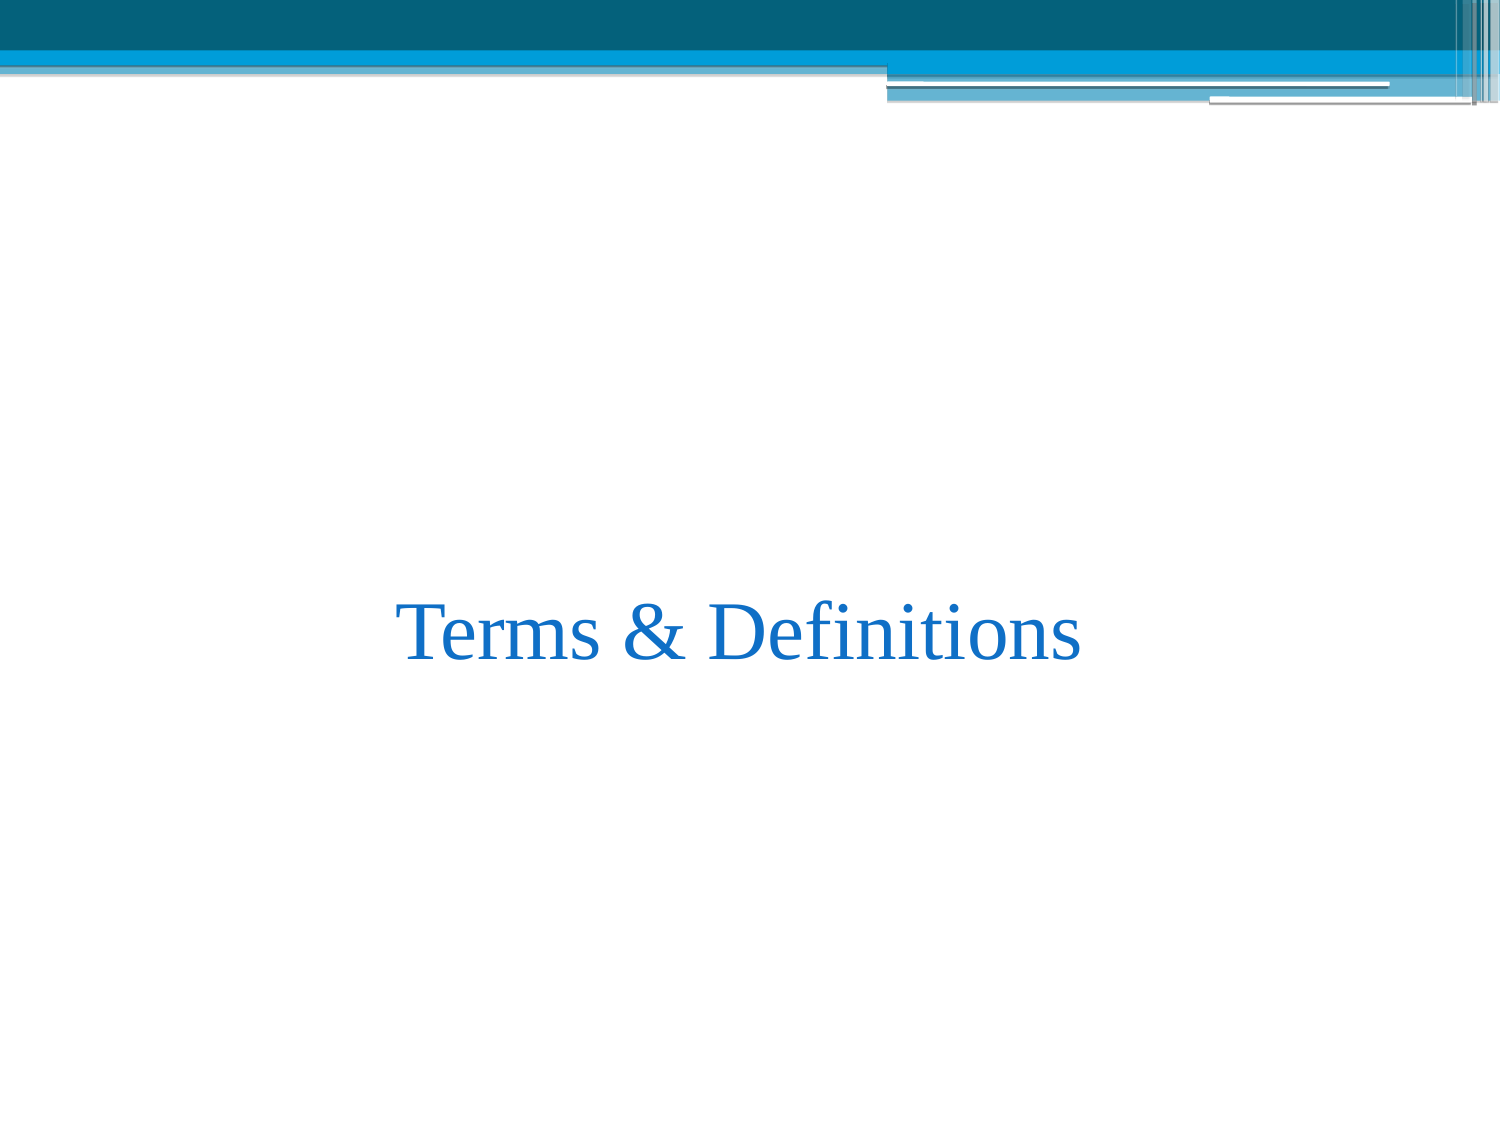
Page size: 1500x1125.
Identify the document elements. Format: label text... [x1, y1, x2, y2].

title Terms & Definitions [0, 539, 1500, 714]
